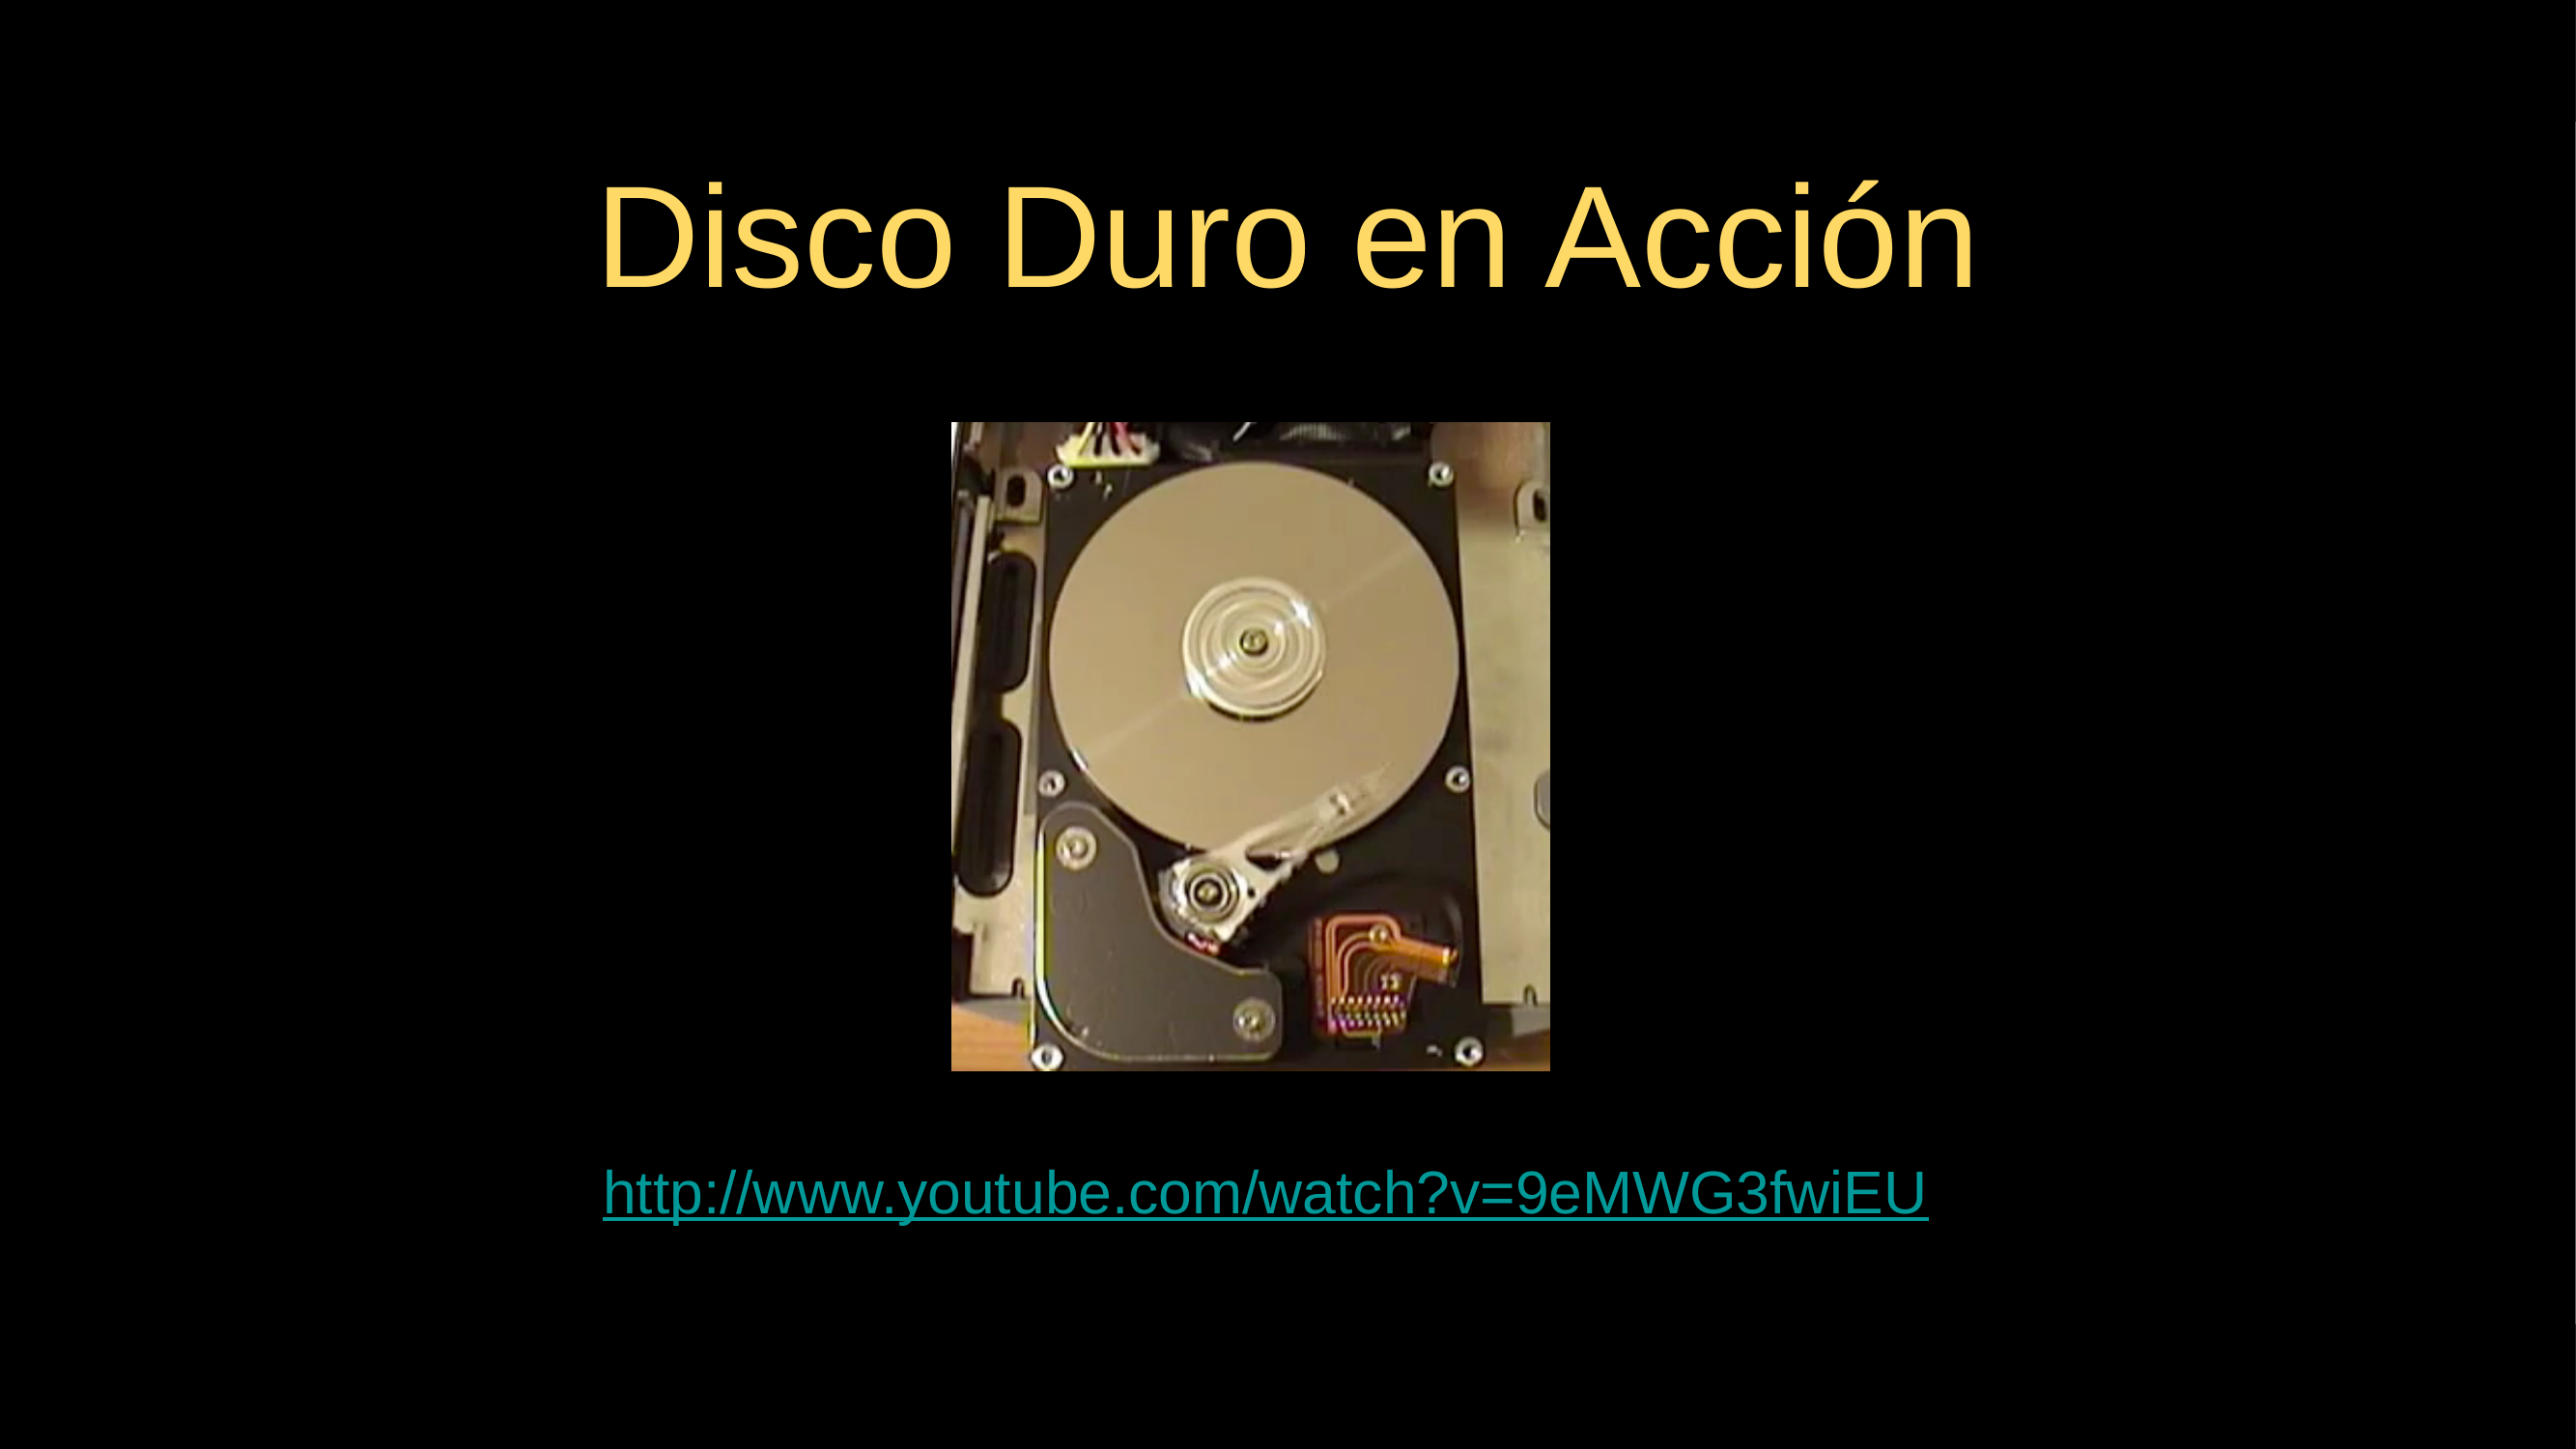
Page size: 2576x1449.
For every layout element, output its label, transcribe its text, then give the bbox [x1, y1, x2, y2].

text_box http://www.youtube.com/watch?v=9eMWG3fwiEU [481, 1142, 2052, 1237]
title Disco Duro en Acción [128, 122, 2448, 338]
picture [951, 422, 1550, 1071]
